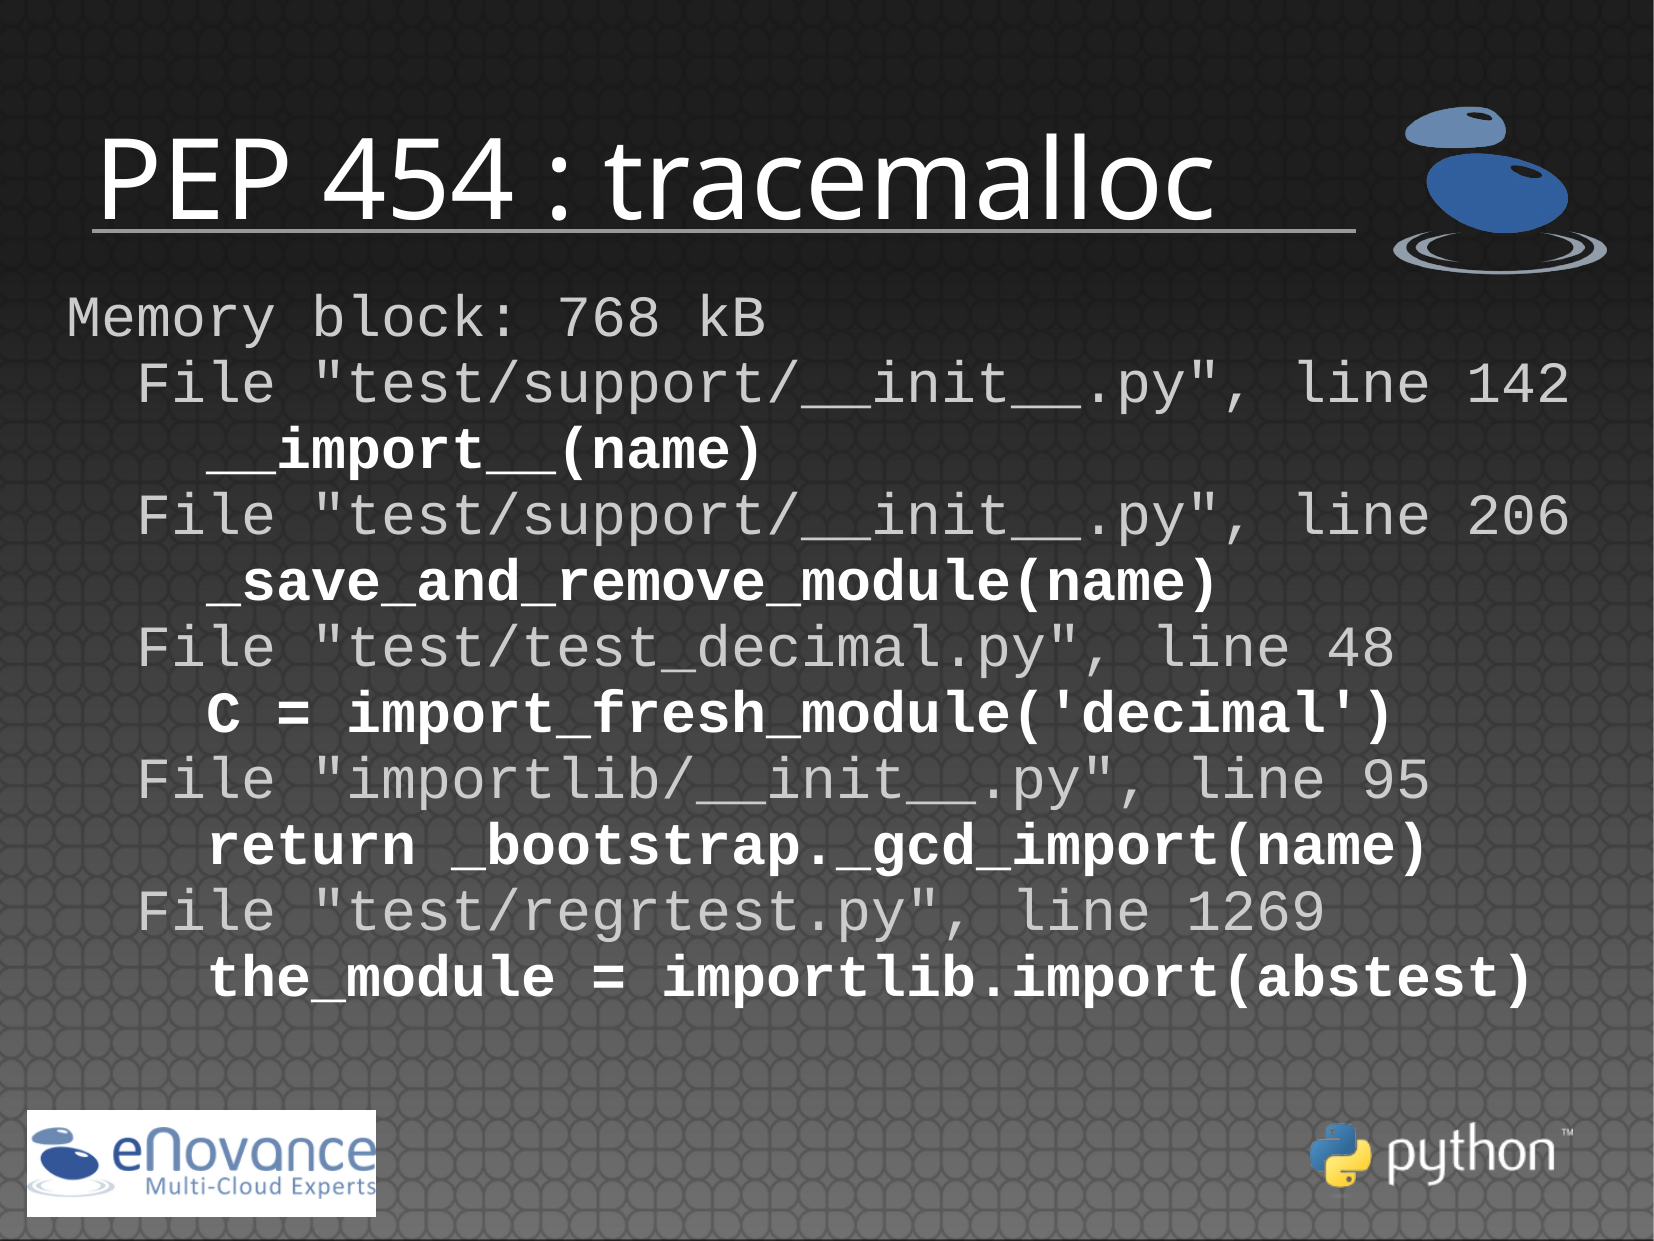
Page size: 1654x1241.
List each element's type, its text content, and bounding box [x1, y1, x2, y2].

title PEP 454 : tracemalloc [94, 100, 1426, 251]
list Memory block: 768 kB File "test/support/__init__.py", line 142 __import__(name) File "test/support/__init__.py", line 206 _save_and_remove_module(name) File "test/test_decimal.py", line 48 C = import_fresh_module('decimal') File "importlib/__init__.py", line 95 return _bootstrap._gcd_import(name) File "test/regrtest.py", line 1269 the_module = importlib.import(abstest) [66, 287, 1603, 1015]
picture [0, 0, 1654, 1241]
